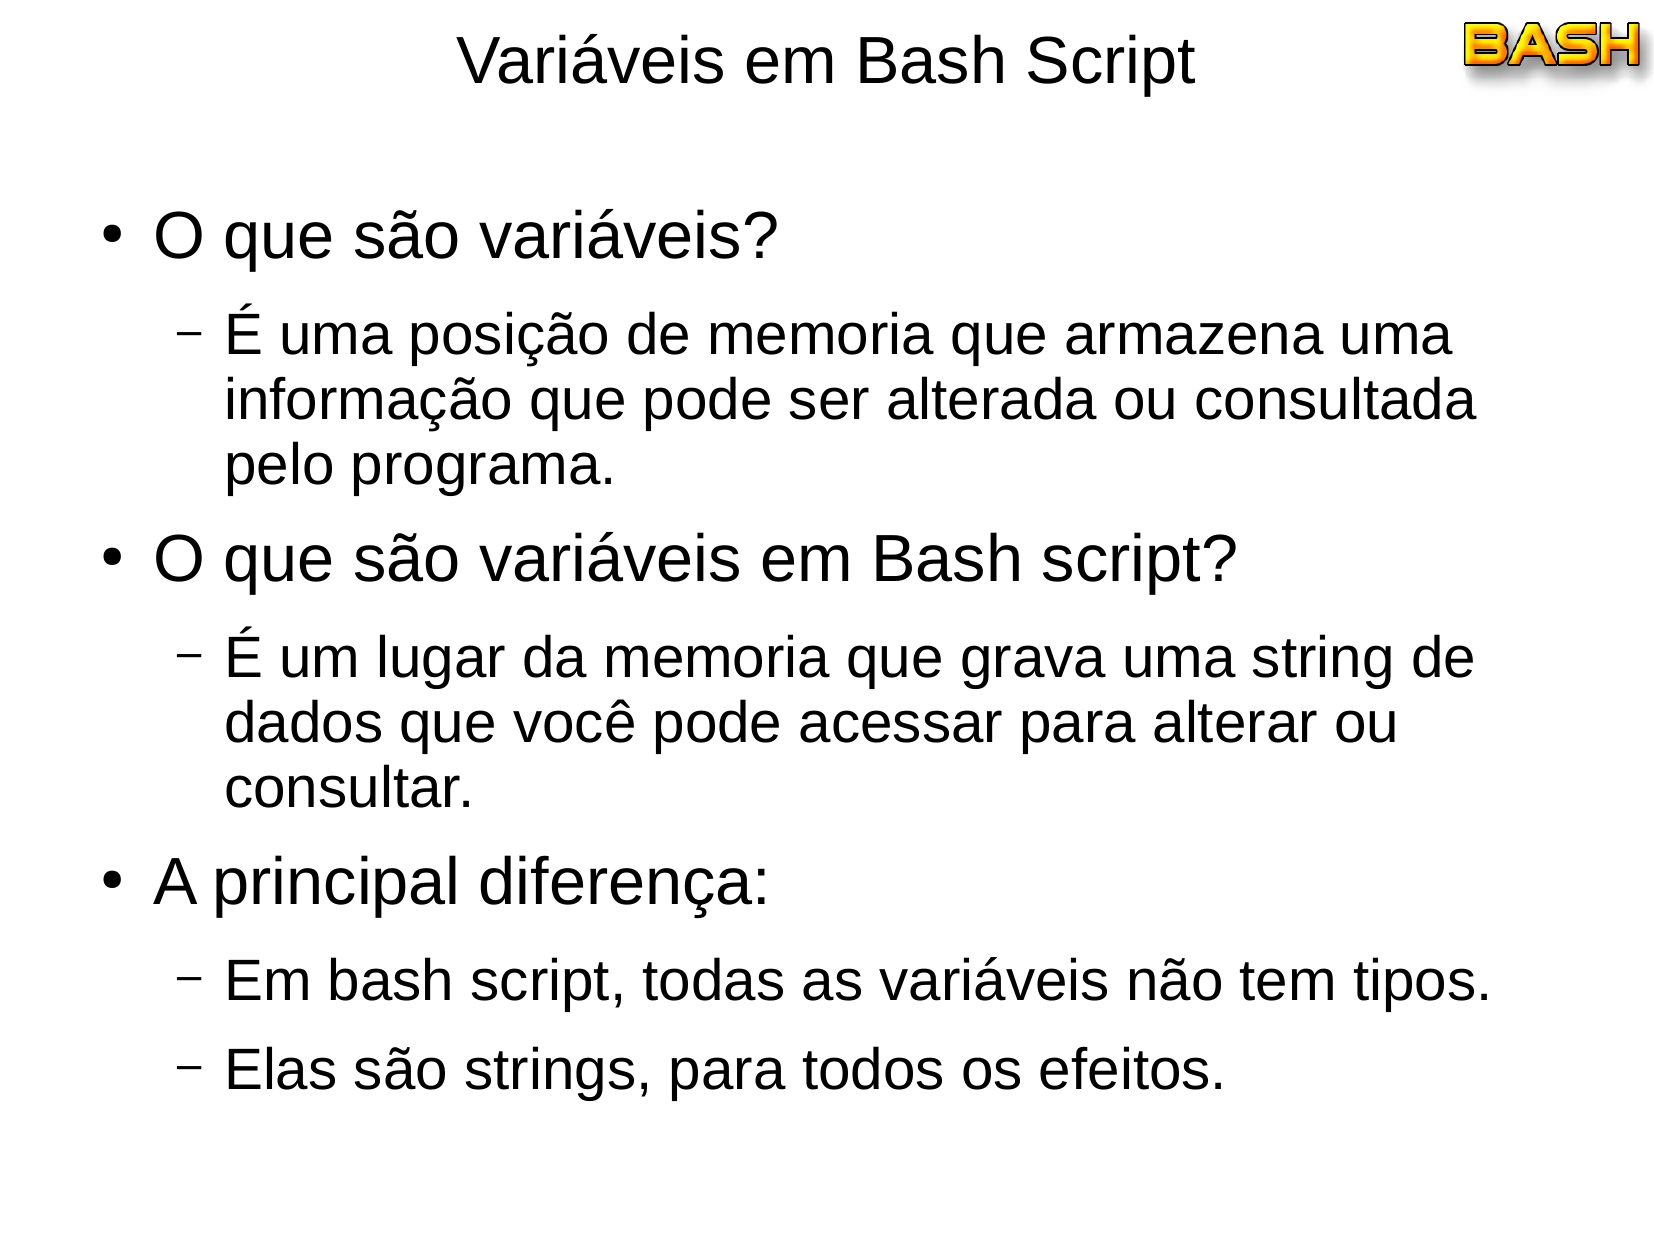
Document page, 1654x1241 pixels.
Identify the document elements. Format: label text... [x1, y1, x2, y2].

title Variáveis em Bash Script [82, 22, 1571, 98]
picture [1450, 0, 1654, 96]
list O que são variáveis? É uma posição de memoria que armazena uma informação que pode ser alterada ou consultada pelo programa. O que são variáveis em Bash script? É um lugar da memoria que grava uma string de dados que você pode acessar para alterar ou consultar. A principal diferença: Em bash script, todas as variáveis não tem tipos. Elas são strings, para todos os efeitos. [82, 197, 1571, 1102]
